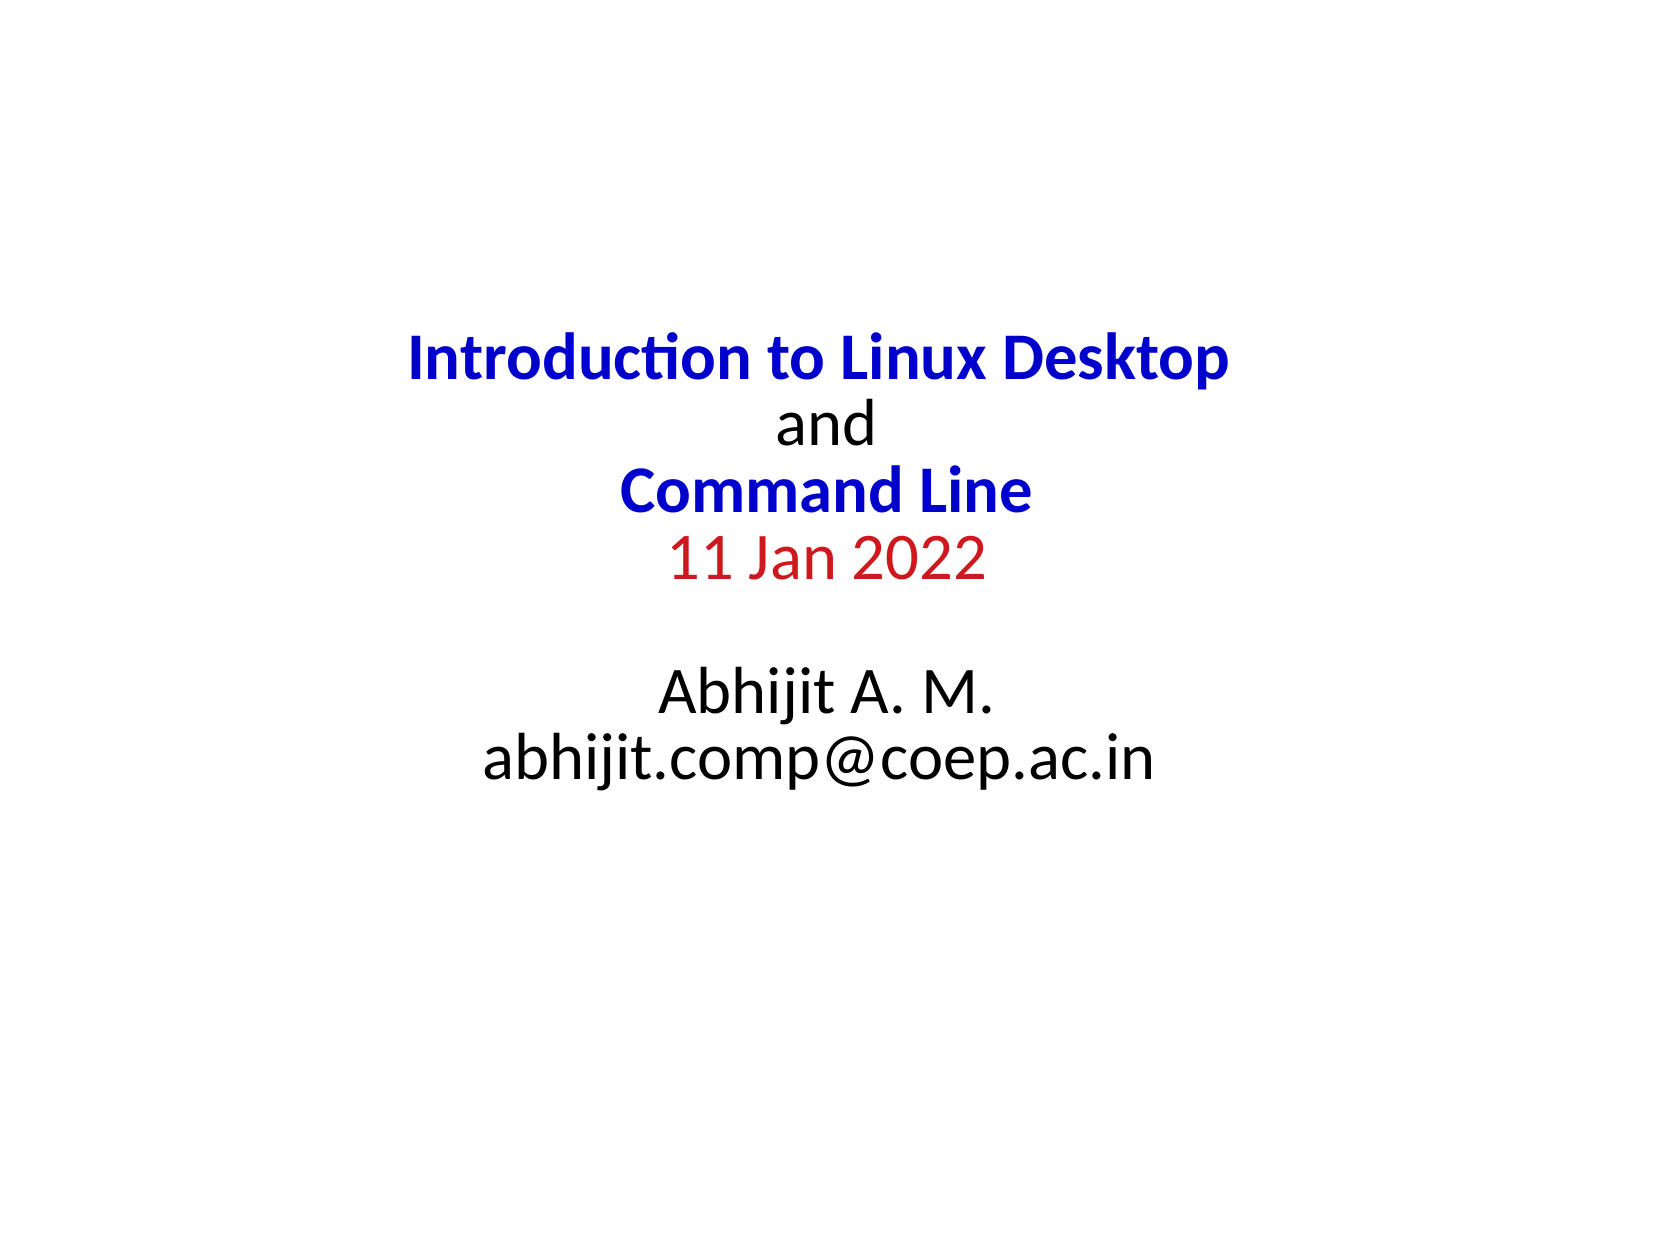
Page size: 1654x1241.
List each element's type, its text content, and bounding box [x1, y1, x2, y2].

subtitle Introduction to Linux Desktop and Command Line 11 Jan 2022 Abhijit A. M. abhijit.comp@coep.ac.in [82, 0, 1571, 1060]
